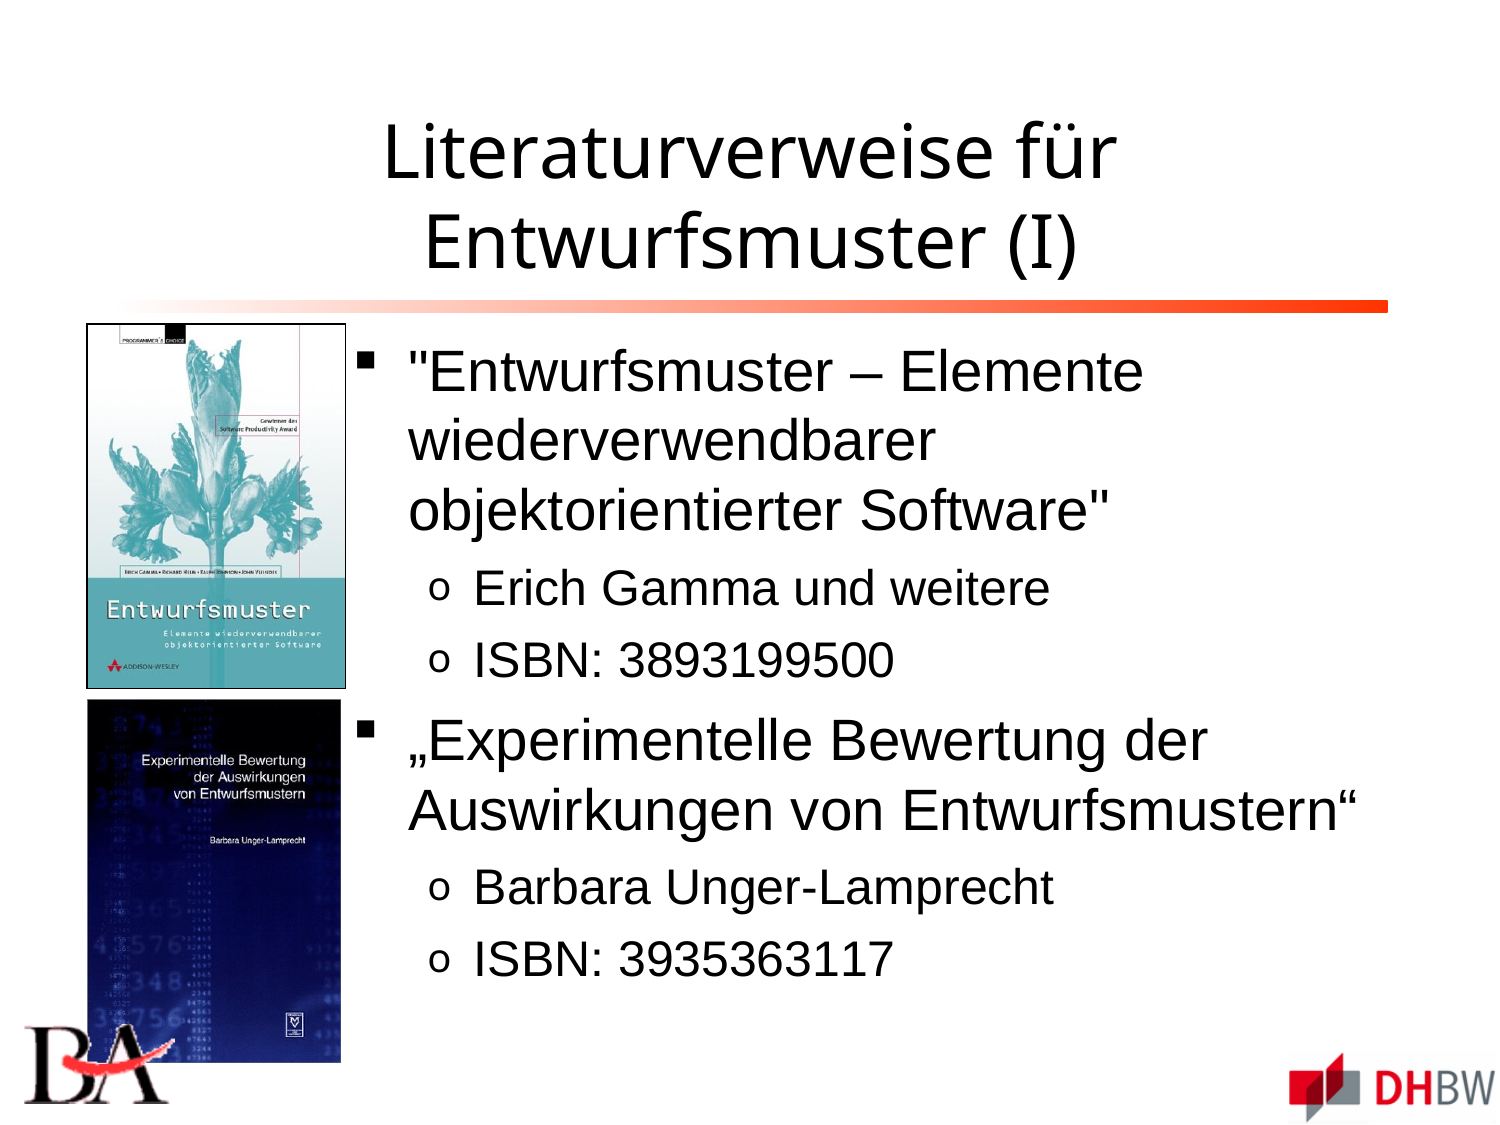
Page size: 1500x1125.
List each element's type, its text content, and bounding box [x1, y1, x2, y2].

picture [87, 324, 345, 688]
list "Entwurfsmuster – Elemente wiederverwendbarer objektorientierter Software" Erich Gamma und weitere ISBN: 3893199500 „Experimentelle Bewertung der Auswirkungen von Entwurfsmustern“ Barbara Unger-Lamprecht ISBN: 3935363117 [337, 324, 1388, 1051]
picture [24, 699, 341, 1104]
picture [1288, 1051, 1496, 1124]
title Literaturverweise für Entwurfsmuster (I) [112, 96, 1388, 292]
